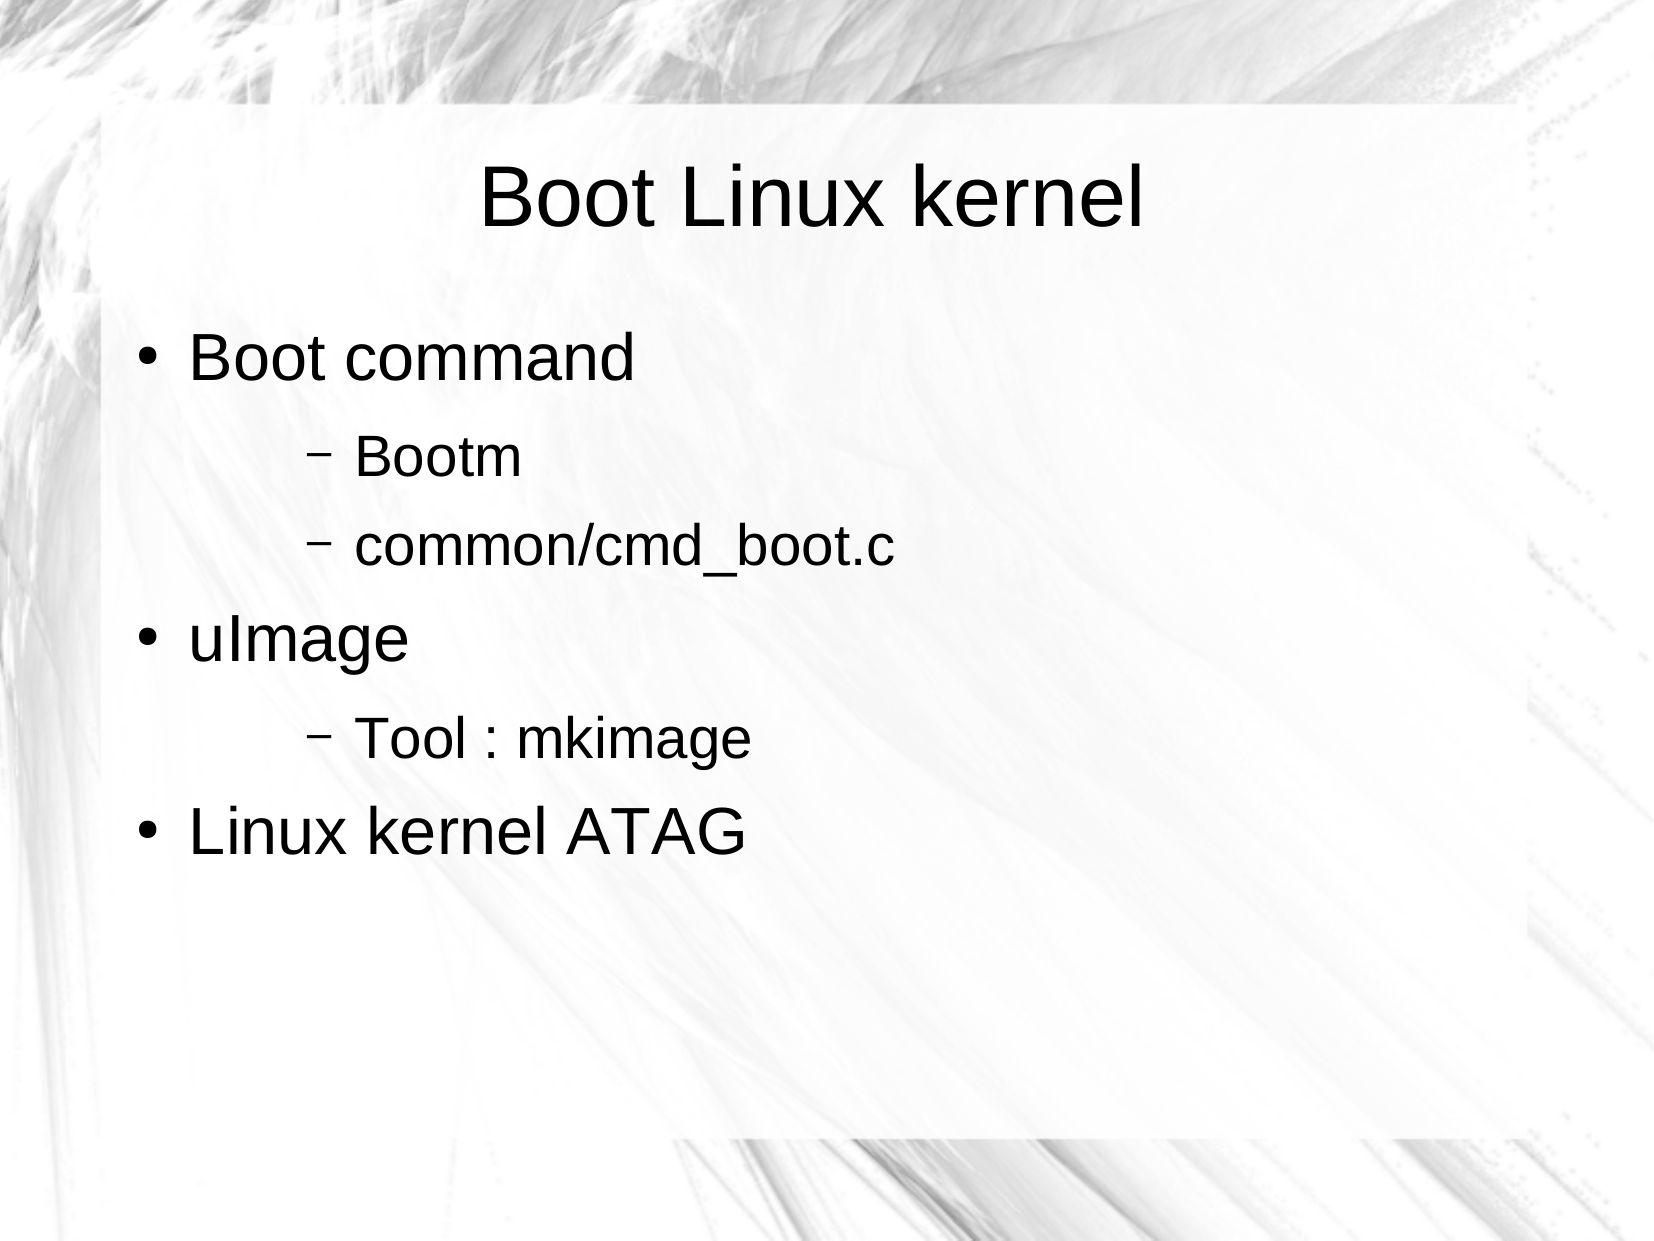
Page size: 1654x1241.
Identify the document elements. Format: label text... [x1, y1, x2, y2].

title Boot Linux kernel [118, 112, 1506, 281]
list Boot command Bootm common/cmd_boot.c uImage Tool : mkimage Linux kernel ATAG [118, 319, 1571, 1039]
picture [0, 0, 1654, 1241]
